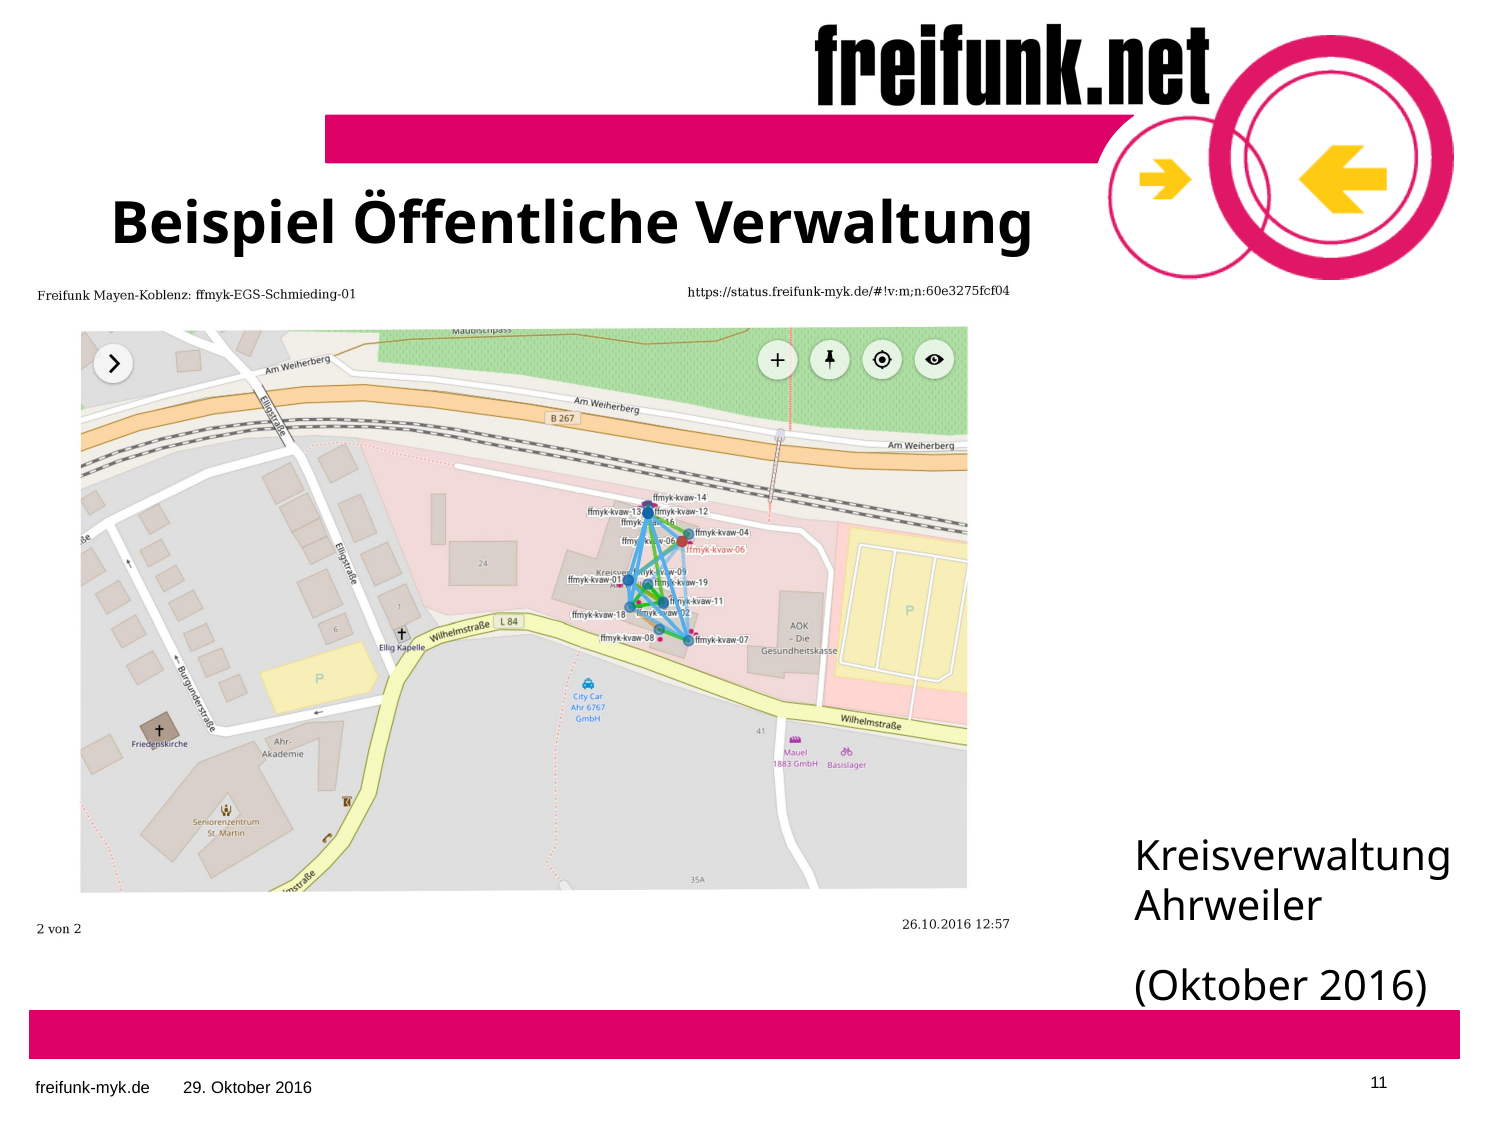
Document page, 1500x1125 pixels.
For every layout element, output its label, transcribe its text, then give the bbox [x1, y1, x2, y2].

list Kreisverwaltung Ahrweiler (Oktober 2016) [1116, 829, 1469, 1015]
picture [14, 260, 1033, 986]
title Beispiel Öffentliche Verwaltung [110, 160, 1093, 282]
picture [816, 24, 1454, 280]
